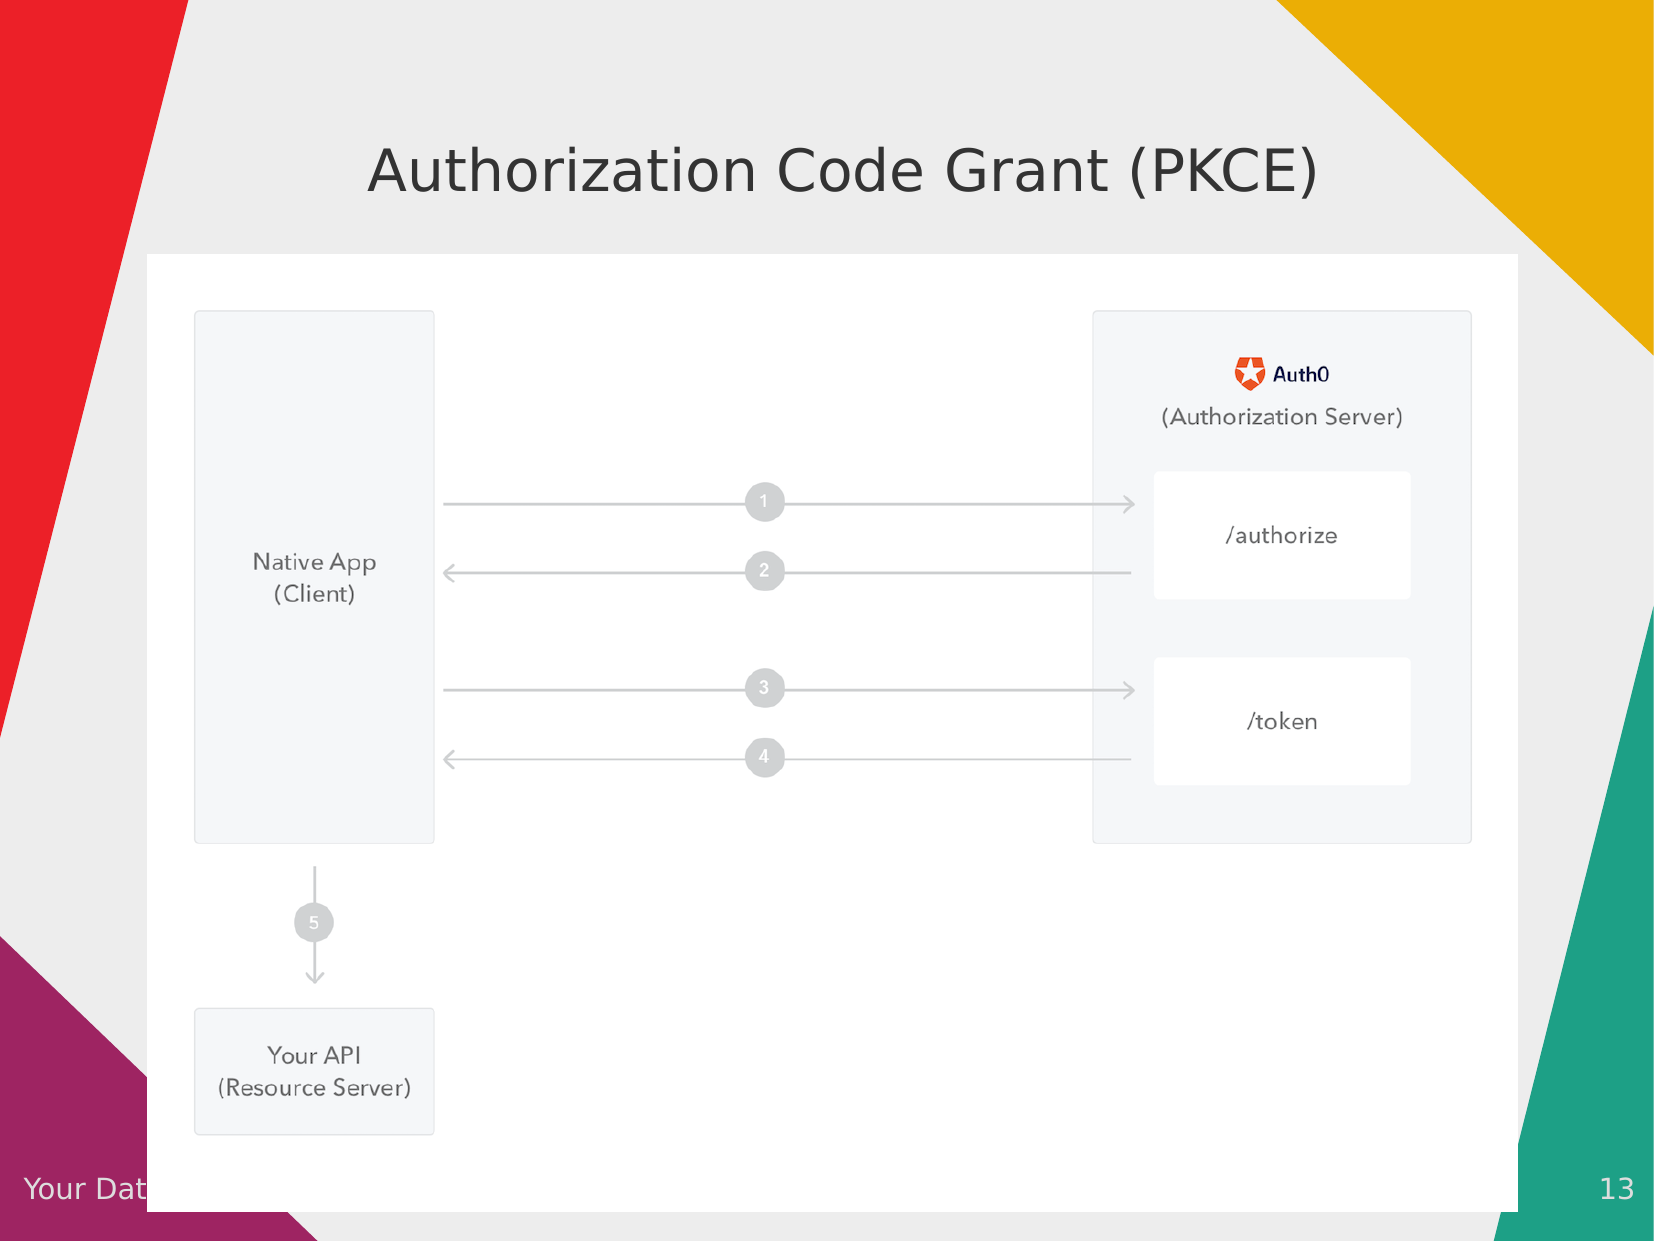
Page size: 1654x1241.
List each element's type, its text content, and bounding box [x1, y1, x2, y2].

picture [147, 254, 1518, 1212]
title Authorization Code Grant (PKCE) [114, 73, 1539, 271]
